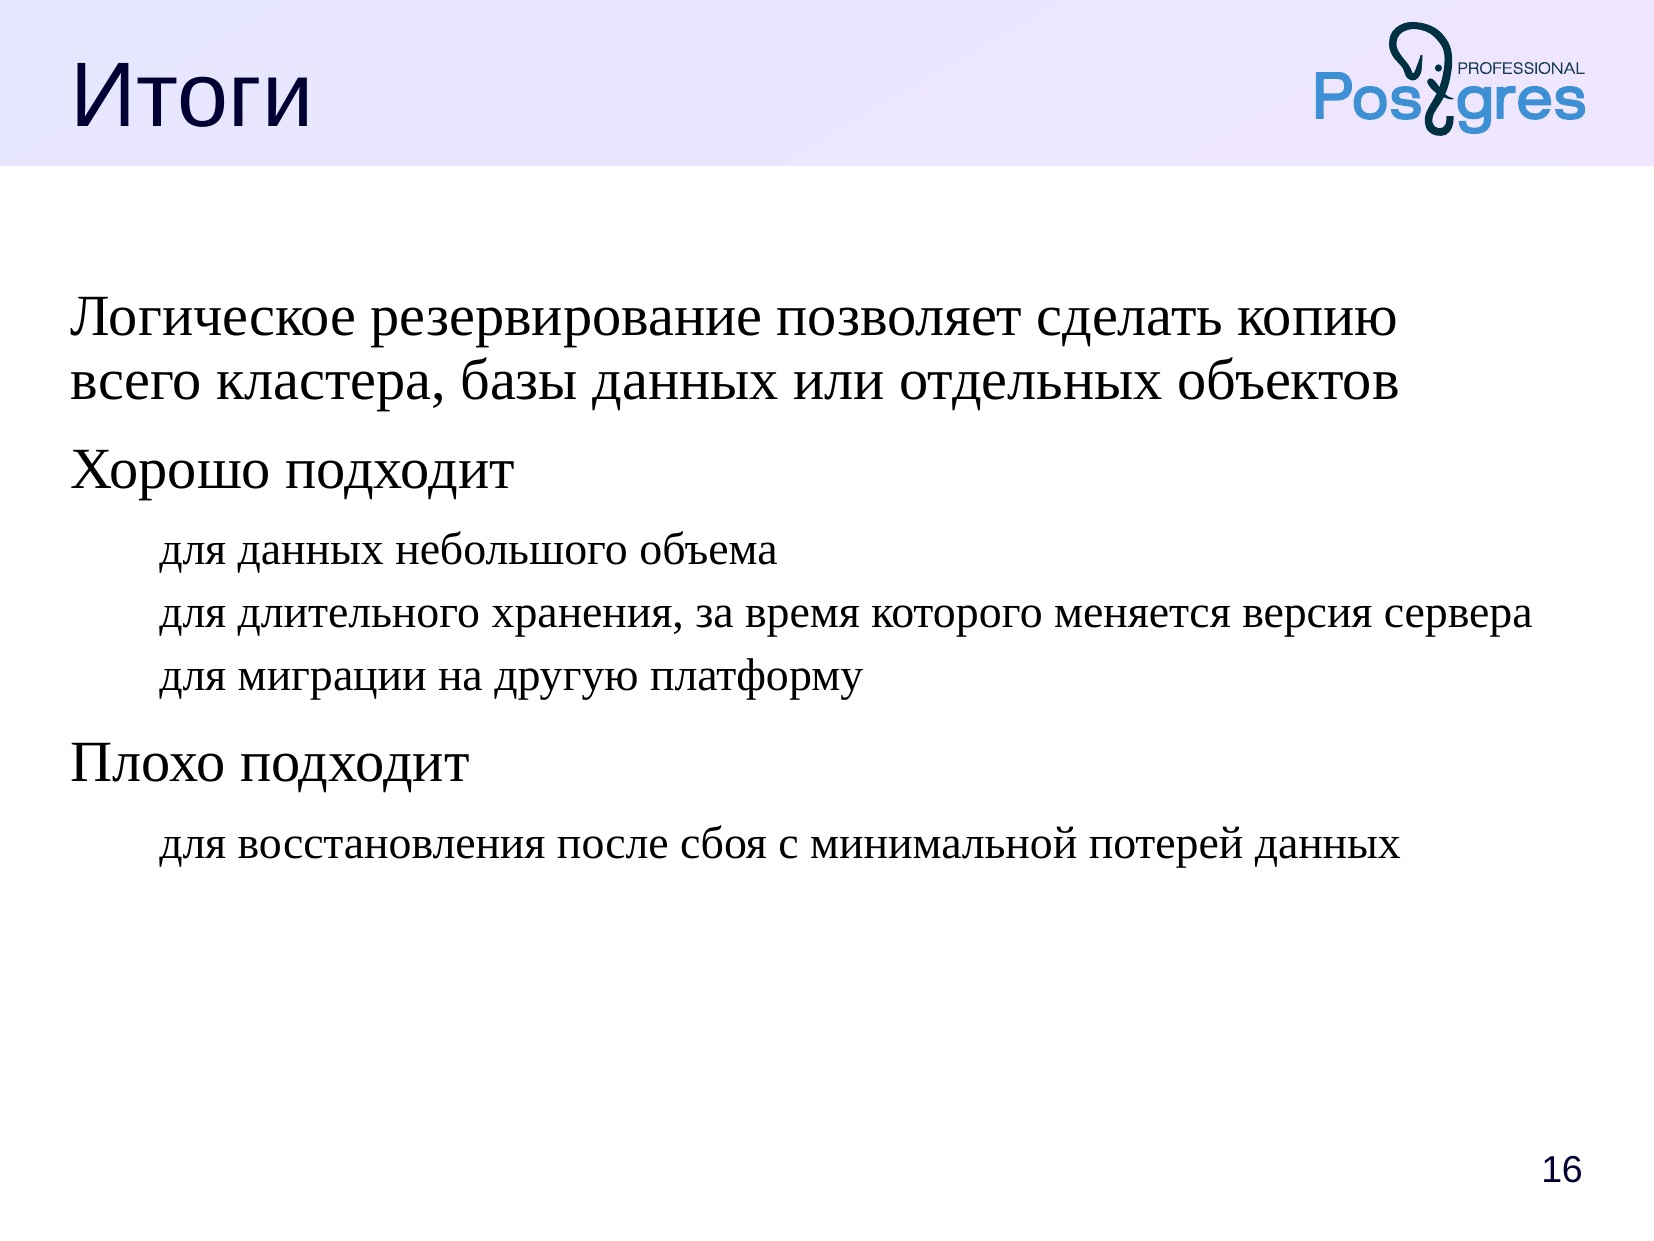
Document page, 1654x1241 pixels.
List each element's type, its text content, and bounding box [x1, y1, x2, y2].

list Логическое резервирование позволяет сделать копию всего кластера, базы данных или отдельных объектов Хорошо подходит для данных небольшого объема для длительного хранения, за время которого меняется версия сервера для миграции на другую платформу Плохо подходит для восстановления после сбоя с минимальной потерей данных [70, 283, 1583, 1134]
title Итоги [70, 43, 1241, 147]
